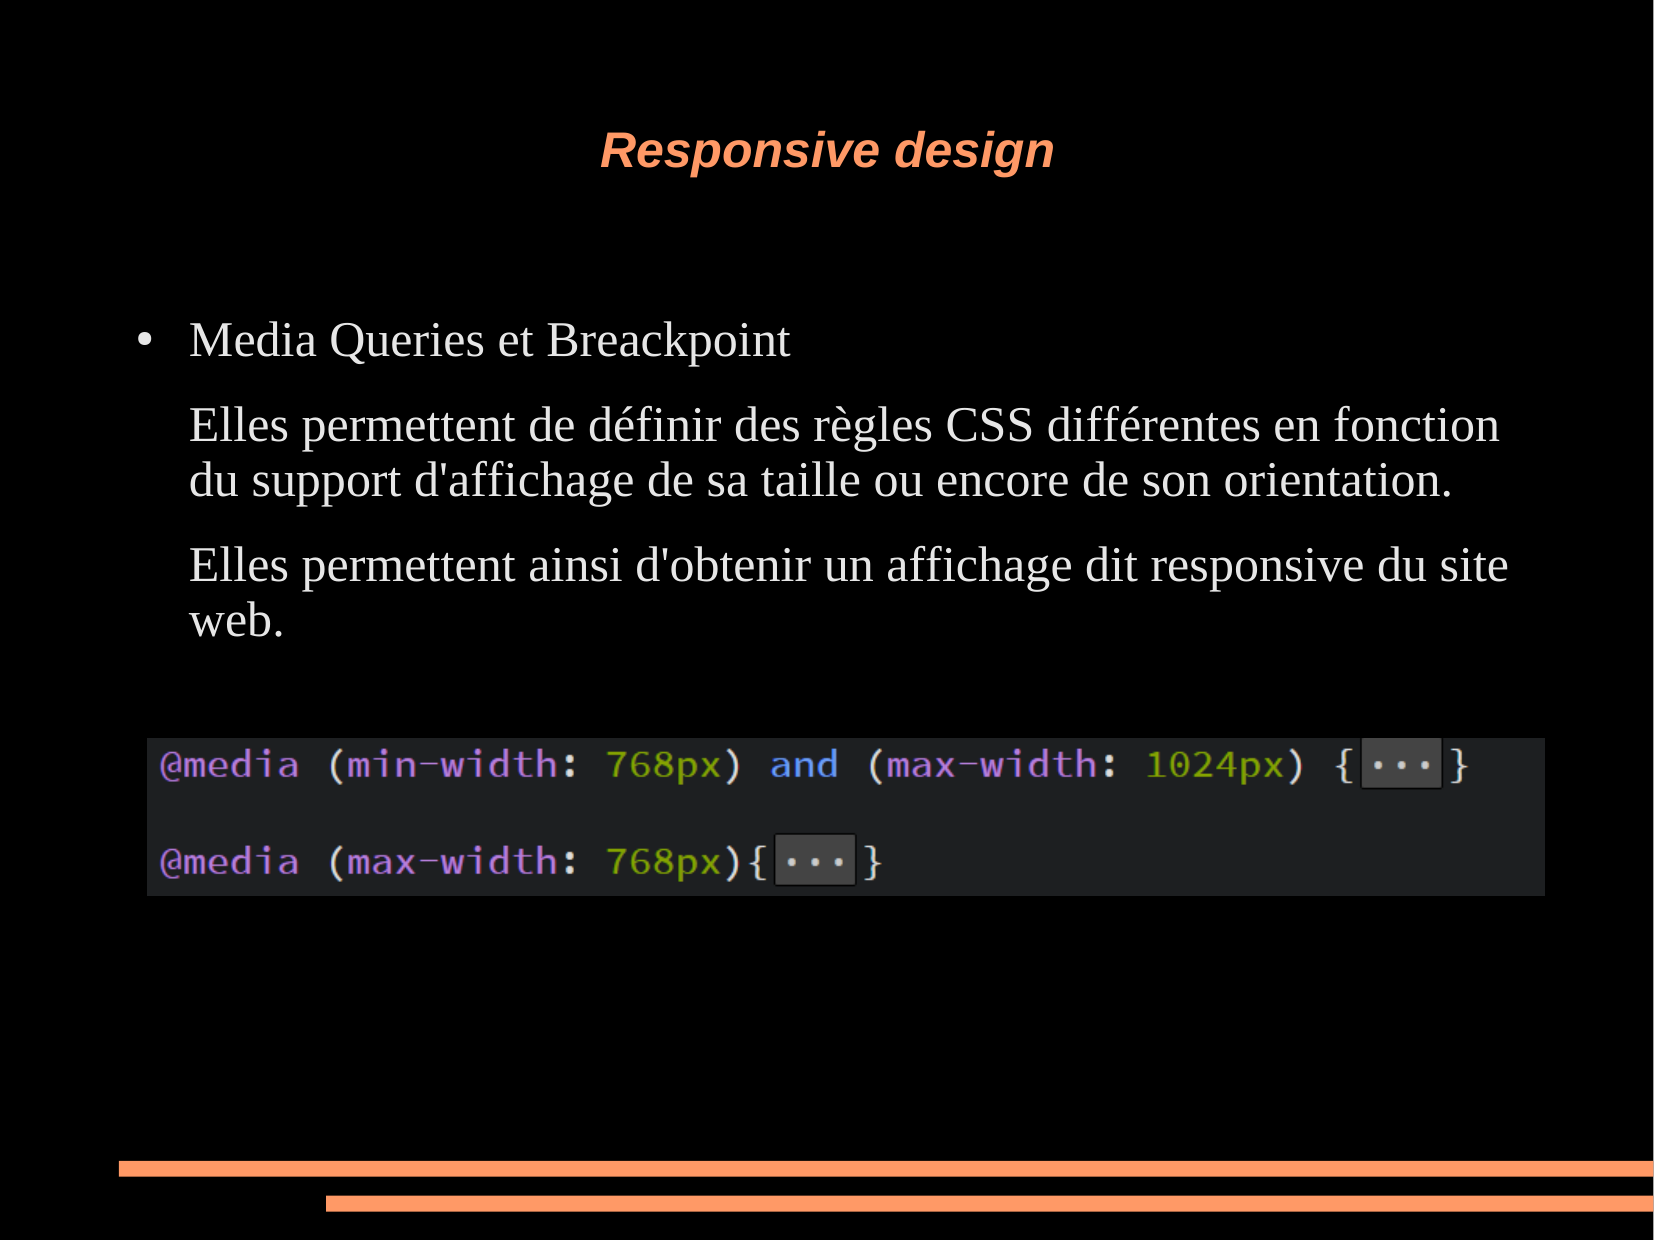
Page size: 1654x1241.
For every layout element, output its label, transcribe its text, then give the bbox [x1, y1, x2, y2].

title Responsive design [121, 46, 1534, 254]
picture [147, 738, 1545, 896]
list Media Queries et Breackpoint Elles permettent de définir des règles CSS différentes en fonction du support d'affichage de sa taille ou encore de son orientation. Elles permettent ainsi d'obtenir un affichage dit responsive du site web. [118, 312, 1558, 1123]
